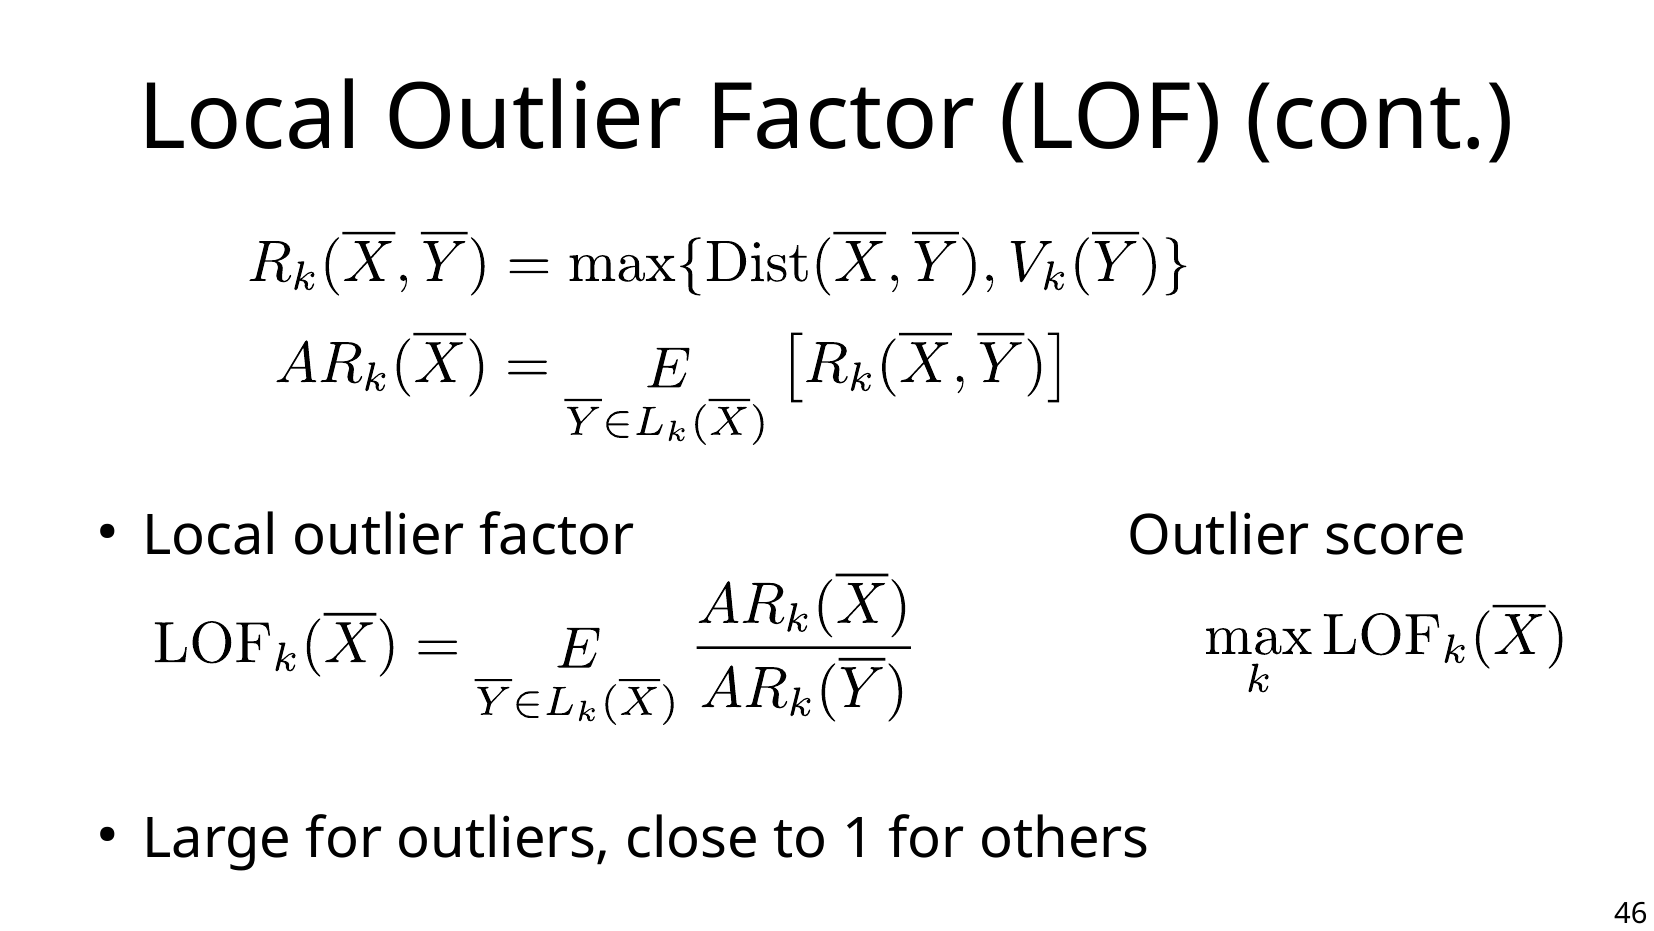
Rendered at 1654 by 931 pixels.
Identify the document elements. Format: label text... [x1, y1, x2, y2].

text_box [1204, 604, 1569, 693]
text_box [152, 573, 911, 726]
list Local outlier factor Outlier score Large for outliers, close to 1 for others [82, 494, 1571, 882]
text_box [247, 231, 1191, 296]
text_box [274, 332, 1072, 445]
title Local Outlier Factor (LOF) (cont.) [82, 1, 1571, 226]
